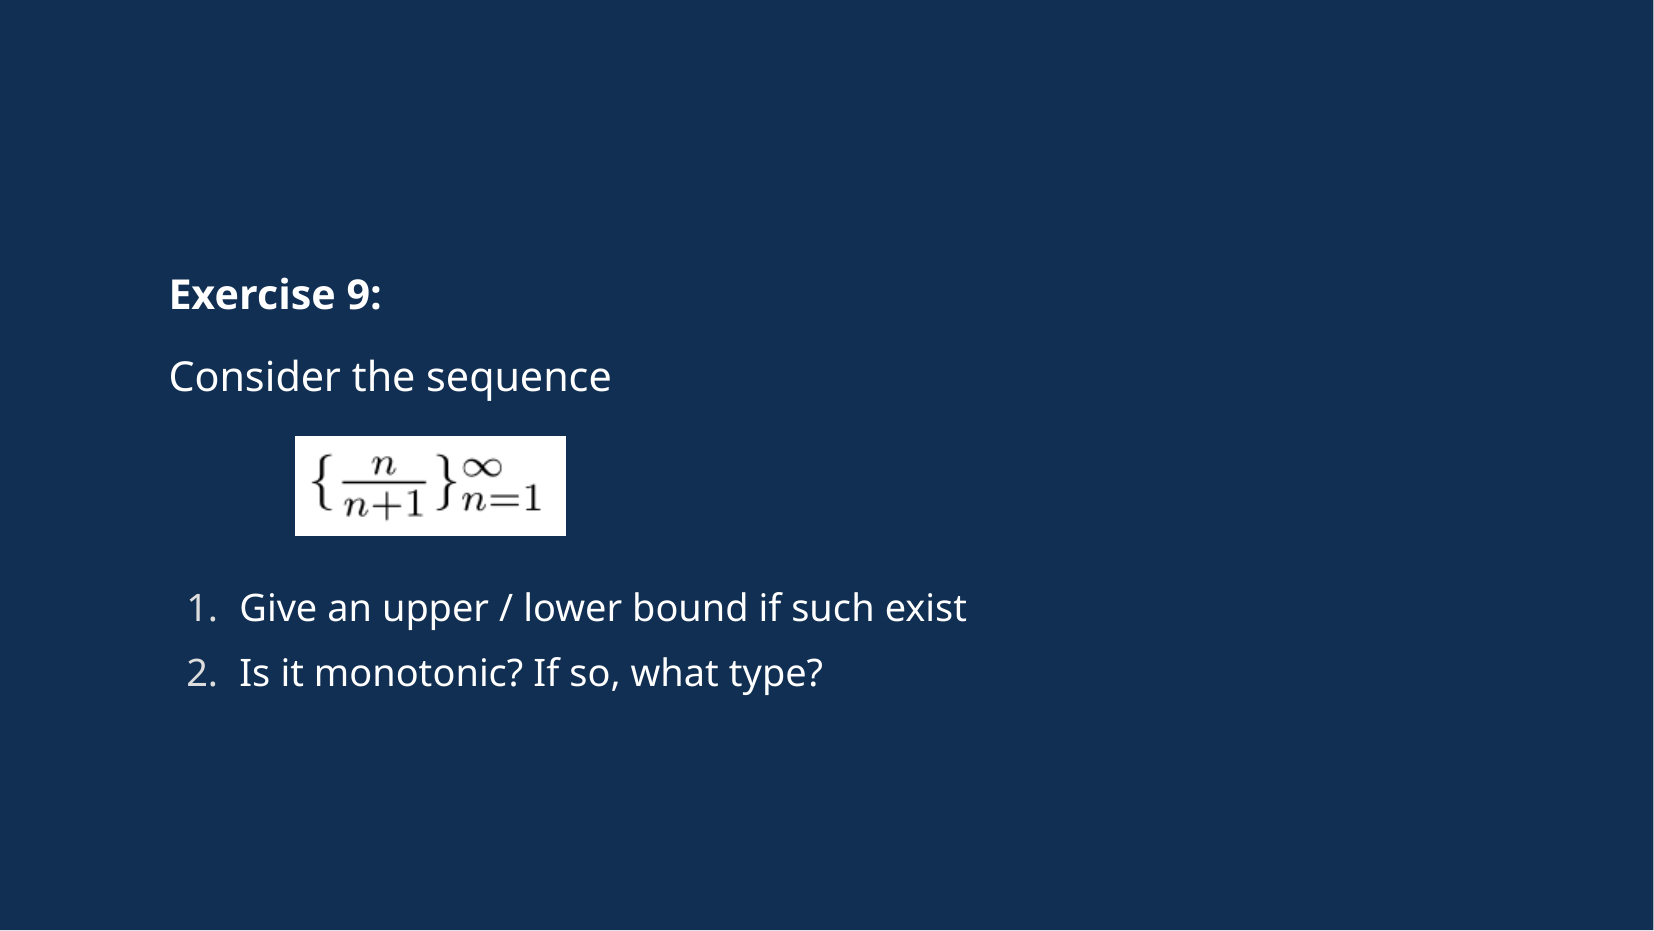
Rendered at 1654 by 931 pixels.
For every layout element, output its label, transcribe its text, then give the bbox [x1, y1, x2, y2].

picture [295, 436, 566, 536]
list Exercise 9: Consider the sequence Give an upper / lower bound if such exist Is it monotonic? If so, what type? [97, 268, 1563, 806]
